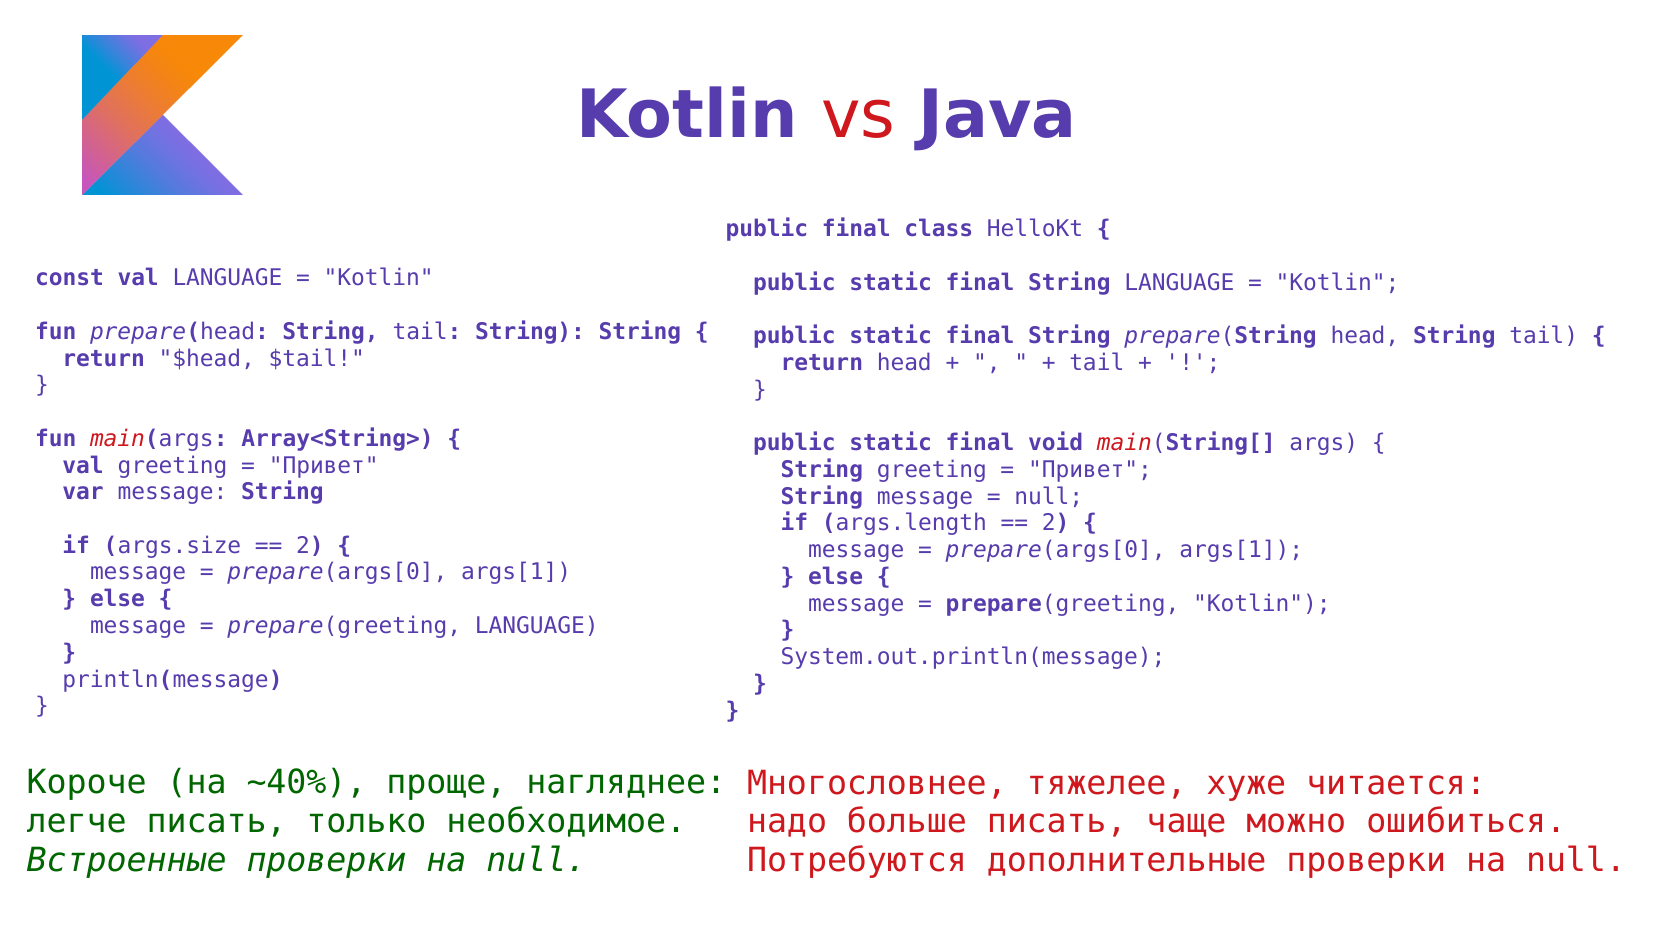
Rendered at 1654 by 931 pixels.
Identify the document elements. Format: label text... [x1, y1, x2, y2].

title Kotlin vs Java [243, 37, 1571, 193]
text_box public final class HelloKt { public static final String LANGUAGE = "Kotlin"; public static final String prepare(String head, String tail) { return head + ", " + tail + '!'; } public static final void main(String[] args) { String greeting = "Привет"; String message = null; if (args.length == 2) { message = prepare(args[0], args[1]); } else { message = prepare(greeting, "Kotlin"); } System.out.println(message); } } [725, 194, 1619, 745]
text_box Короче (на ~40%), проще, нагляднее: легче писать, только необходимое. Встроенные проверки на null. [11, 755, 745, 925]
picture [82, 35, 243, 195]
text_box const val LANGUAGE = "Kotlin" fun prepare(head: String, tail: String): String { return "$head, $tail!" } fun main(args: Array<String>) { val greeting = "Привет" var message: String if (args.size == 2) { message = prepare(args[0], args[1]) } else { message = prepare(greeting, LANGUAGE) } println(message) } [35, 257, 721, 727]
text_box Многословнее, тяжелее, хуже читается: надо больше писать, чаще можно ошибиться. Потребуются дополнительные проверки на null. [732, 755, 1648, 887]
